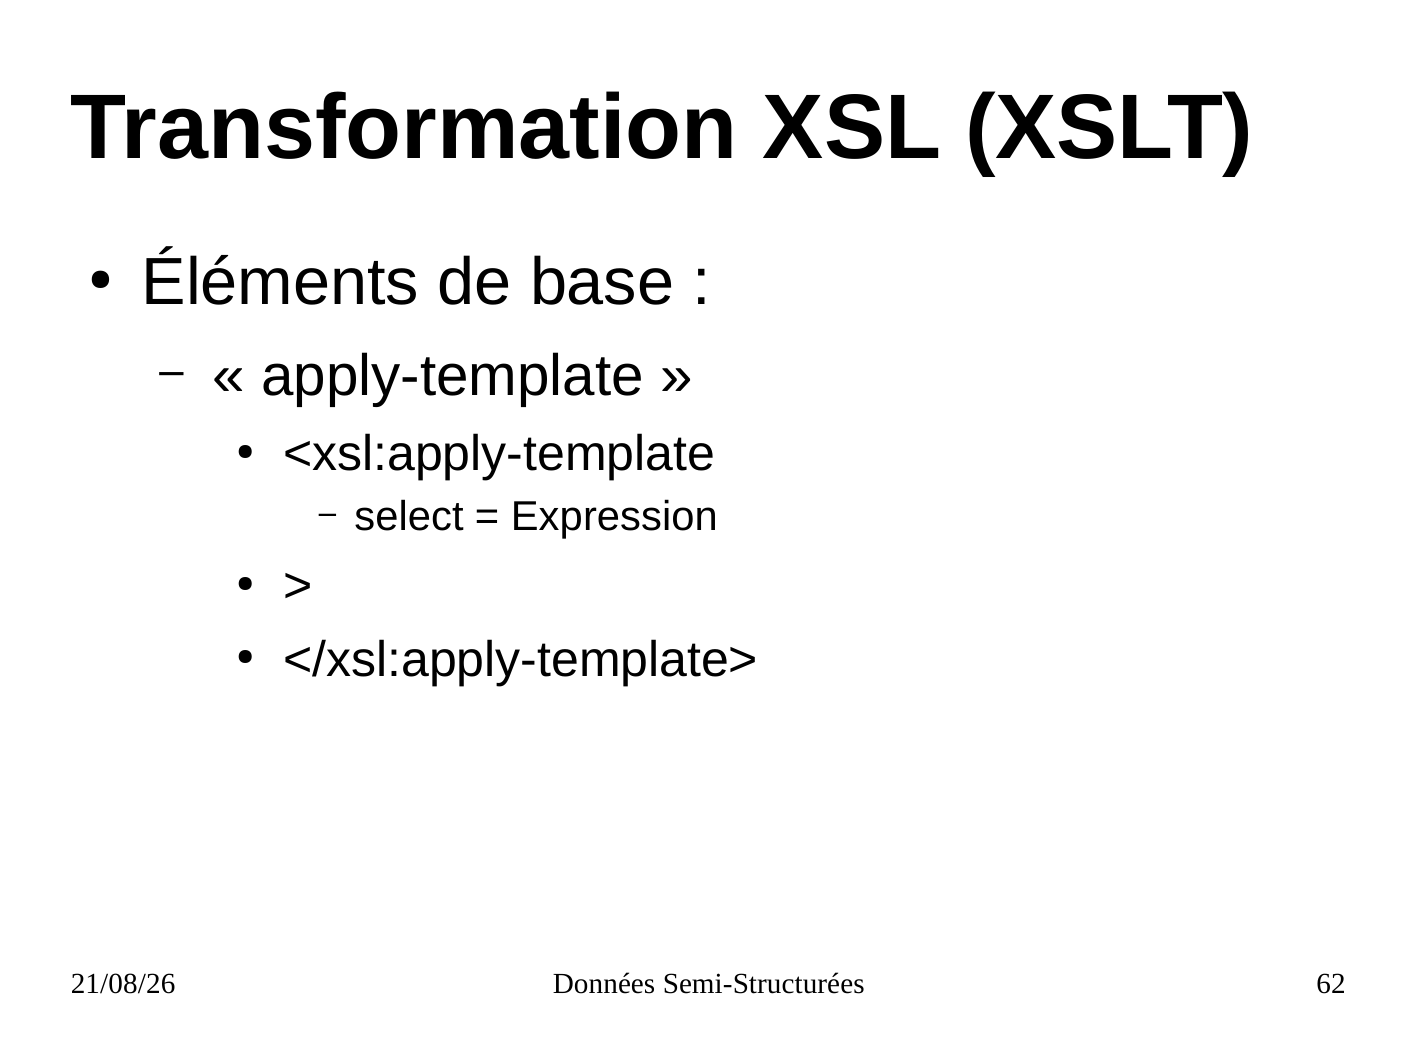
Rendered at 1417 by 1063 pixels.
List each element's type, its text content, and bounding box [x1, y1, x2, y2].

title Transformation XSL (XSLT) [70, 42, 1346, 212]
list Éléments de base : « apply-template » <xsl:apply-template select = Expression > </xsl:apply-template> [70, 244, 1346, 925]
